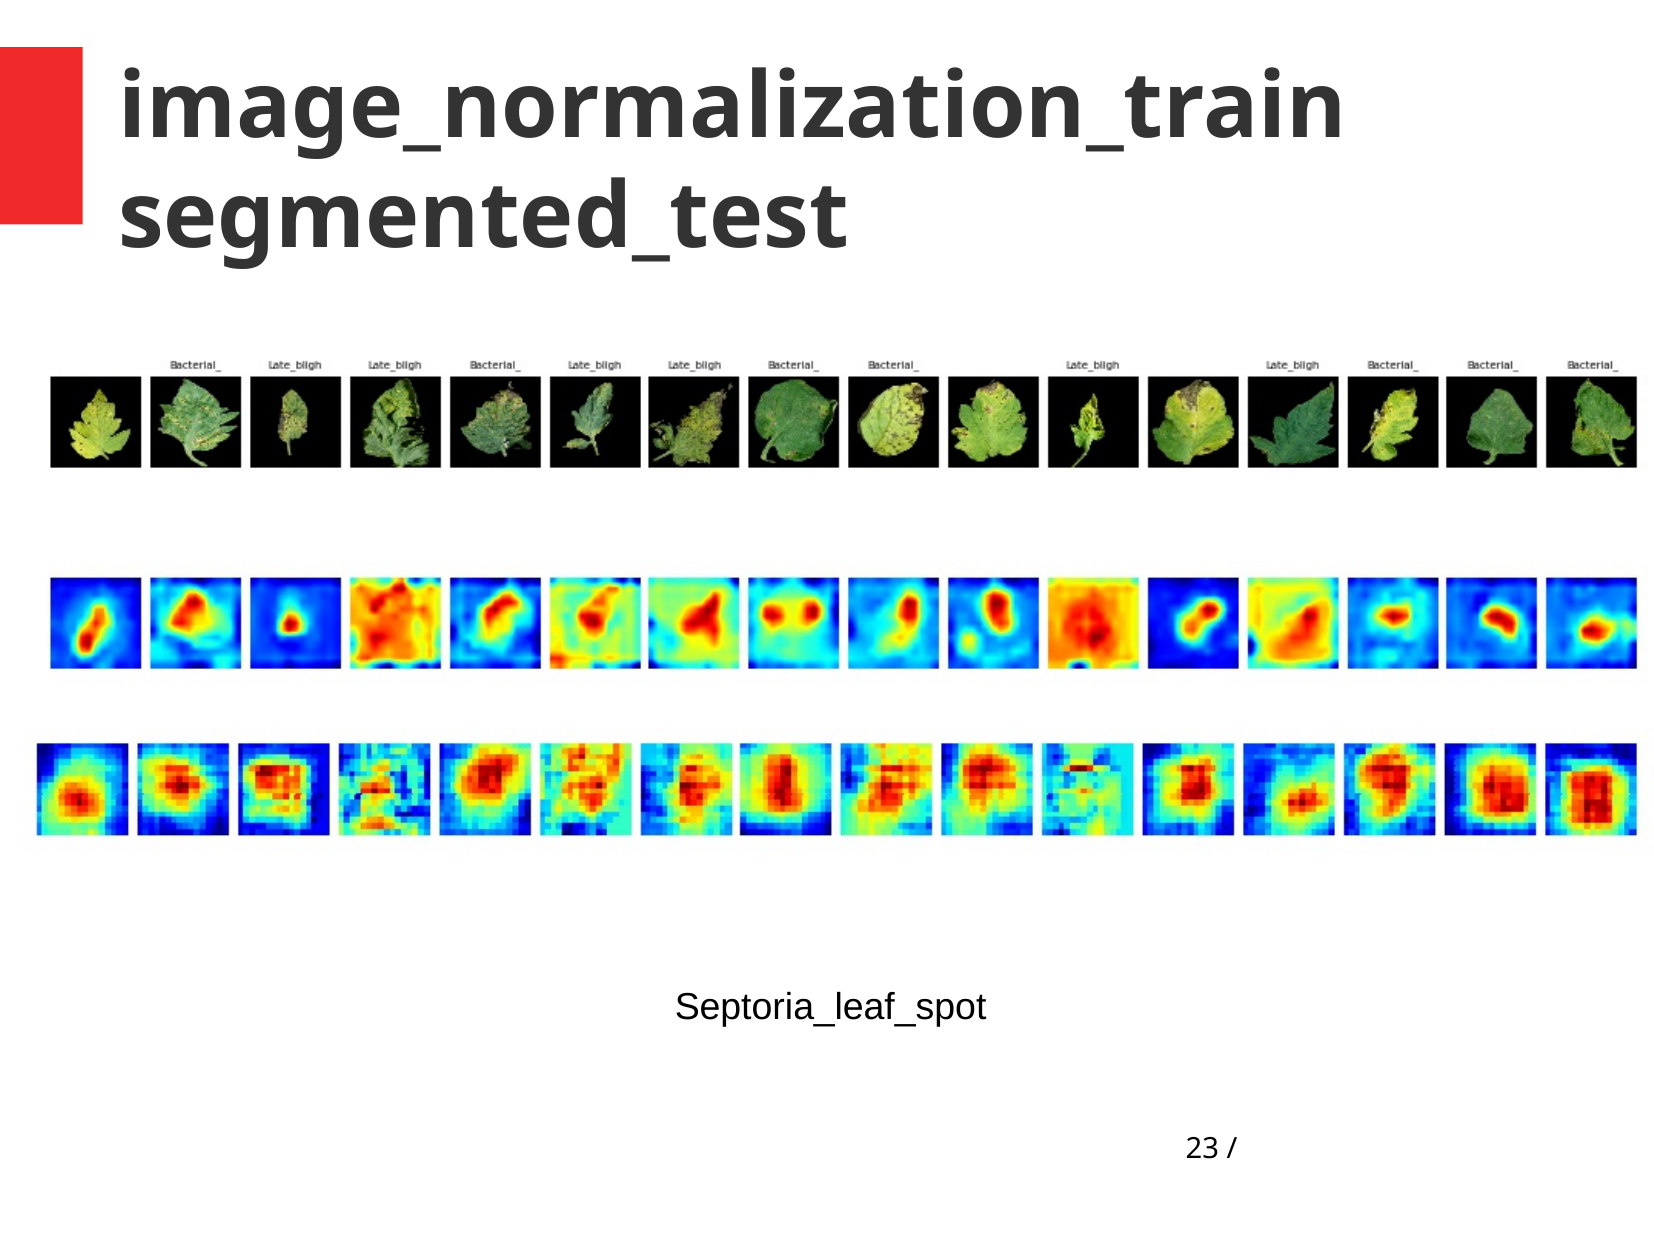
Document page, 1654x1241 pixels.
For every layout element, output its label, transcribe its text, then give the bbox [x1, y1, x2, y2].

picture [0, 728, 1654, 873]
text_box / [1185, 1129, 1571, 1216]
picture [0, 561, 1654, 706]
text_box Septoria_leaf_spot [660, 978, 1002, 1036]
picture [0, 349, 1654, 505]
title image_normalization_train segmented_test [118, 45, 1571, 260]
